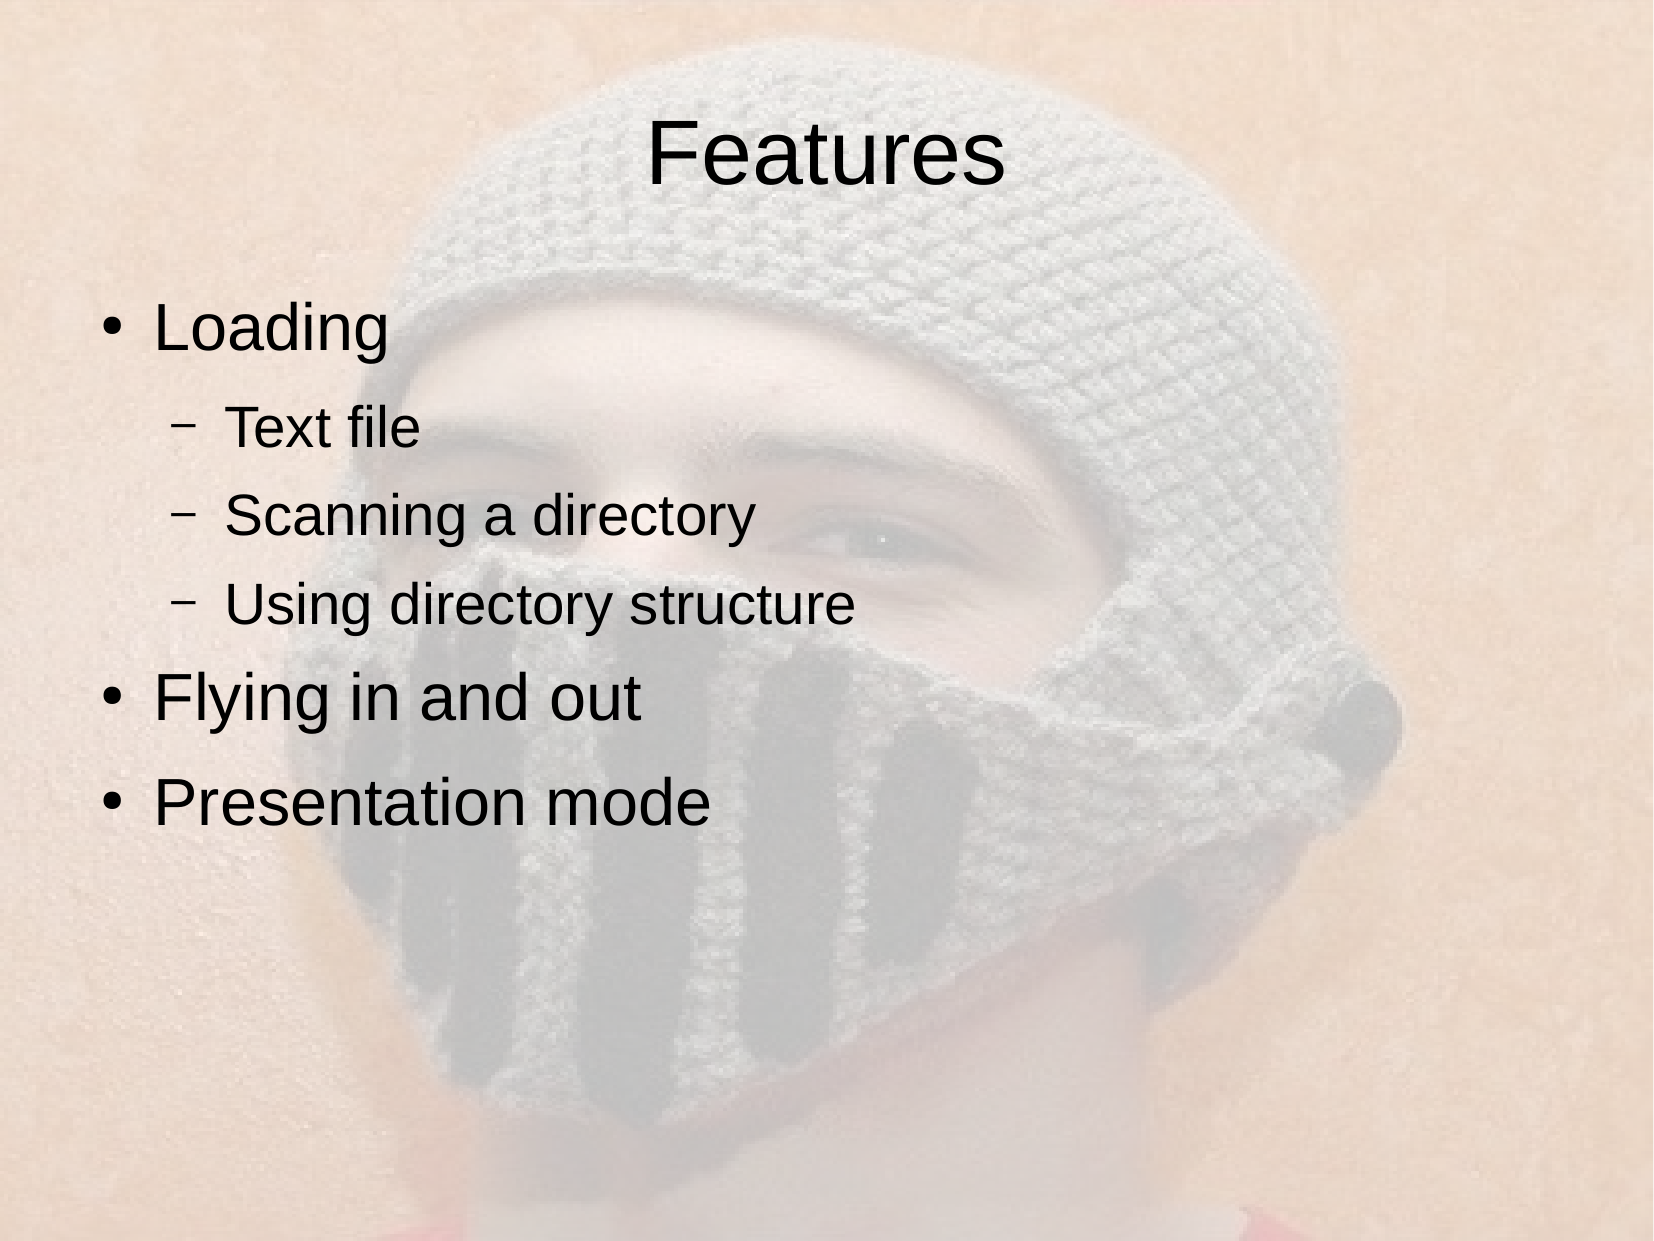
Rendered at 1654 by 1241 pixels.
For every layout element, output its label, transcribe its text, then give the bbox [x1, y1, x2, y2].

title Features [82, 49, 1571, 257]
list Loading Text file Scanning a directory Using directory structure Flying in and out Presentation mode [82, 290, 1571, 1010]
picture [0, 0, 1654, 1241]
